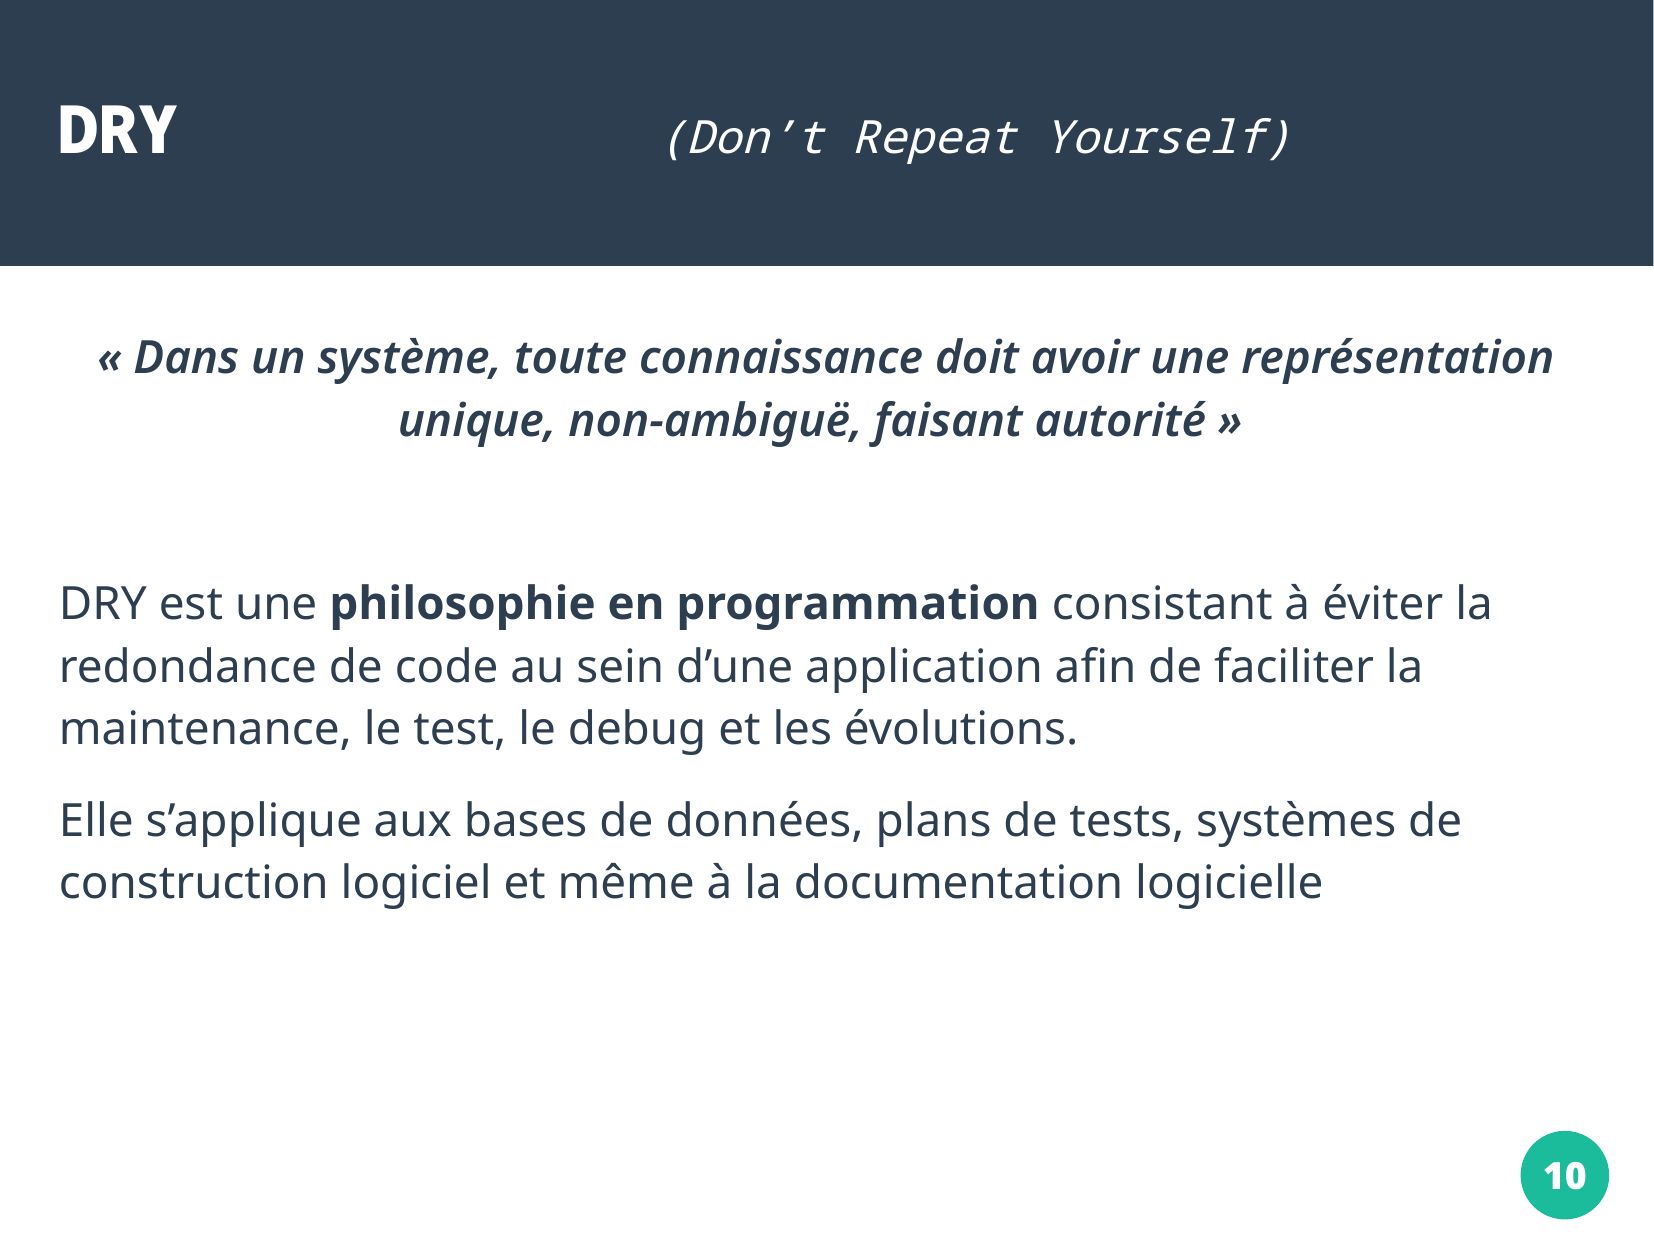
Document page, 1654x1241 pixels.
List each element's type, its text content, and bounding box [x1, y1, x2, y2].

title DRY (Don’t Repeat Yourself) [58, 49, 1595, 207]
list « Dans un système, toute connaissance doit avoir une représentation unique, non-ambiguë, faisant autorité » DRY est une philosophie en programmation consistant à éviter la redondance de code au sein d’une application afin de faciliter la maintenance, le test, le debug et les évolutions. Elle s’applique aux bases de données, plans de tests, systèmes de construction logiciel et même à la documentation logicielle [58, 324, 1595, 1152]
